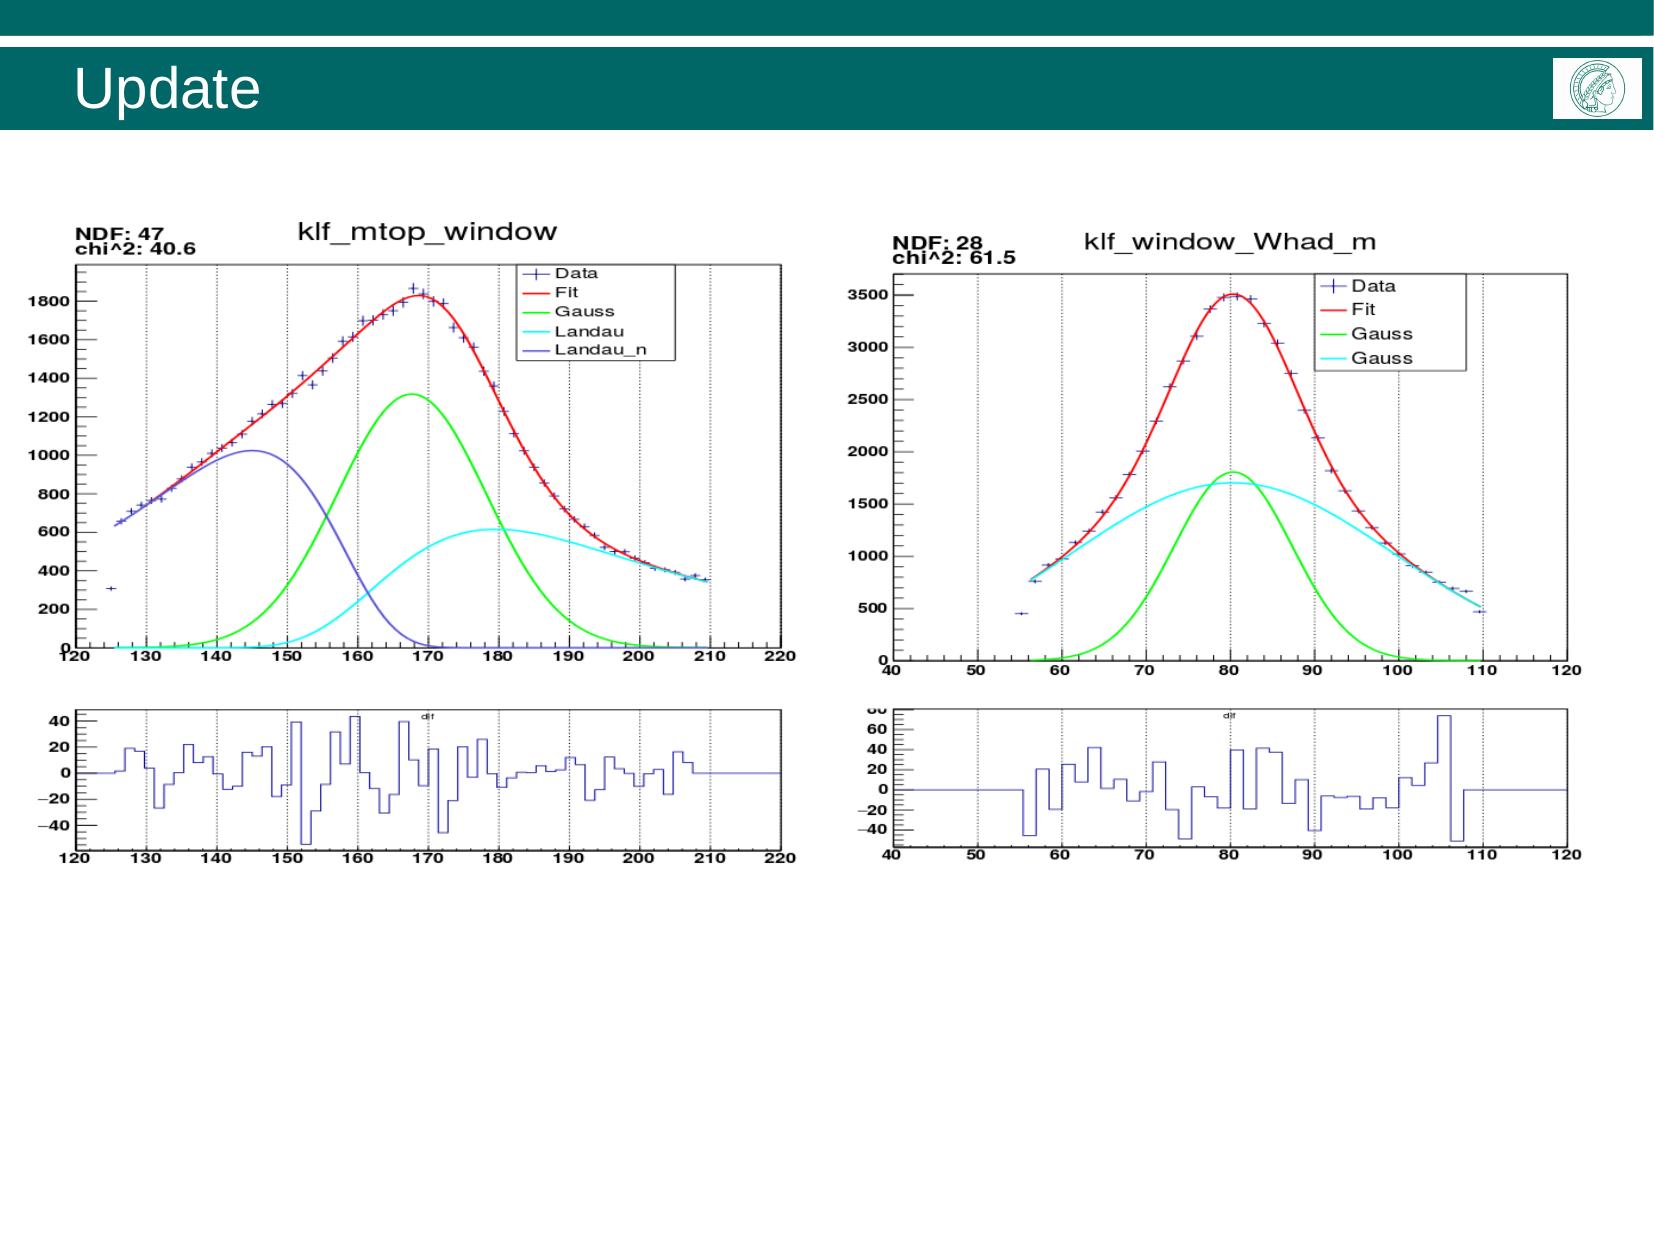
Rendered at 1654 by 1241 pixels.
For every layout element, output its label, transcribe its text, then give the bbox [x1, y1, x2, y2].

picture [0, 212, 1654, 1241]
text_box [0, 0, 1654, 36]
picture [1553, 58, 1642, 119]
subtitle Update [0, 47, 1654, 130]
